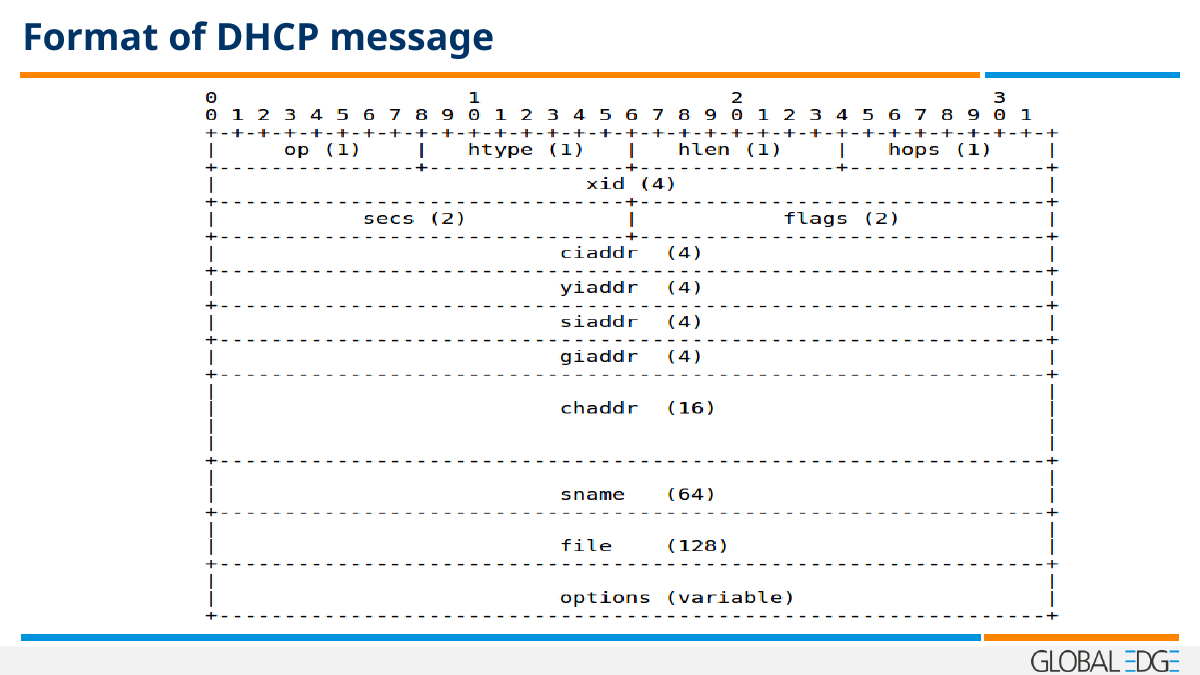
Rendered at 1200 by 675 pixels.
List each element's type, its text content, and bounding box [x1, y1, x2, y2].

picture [188, 82, 1075, 626]
title Format of DHCP message [12, 9, 1088, 63]
picture [1031, 650, 1179, 672]
